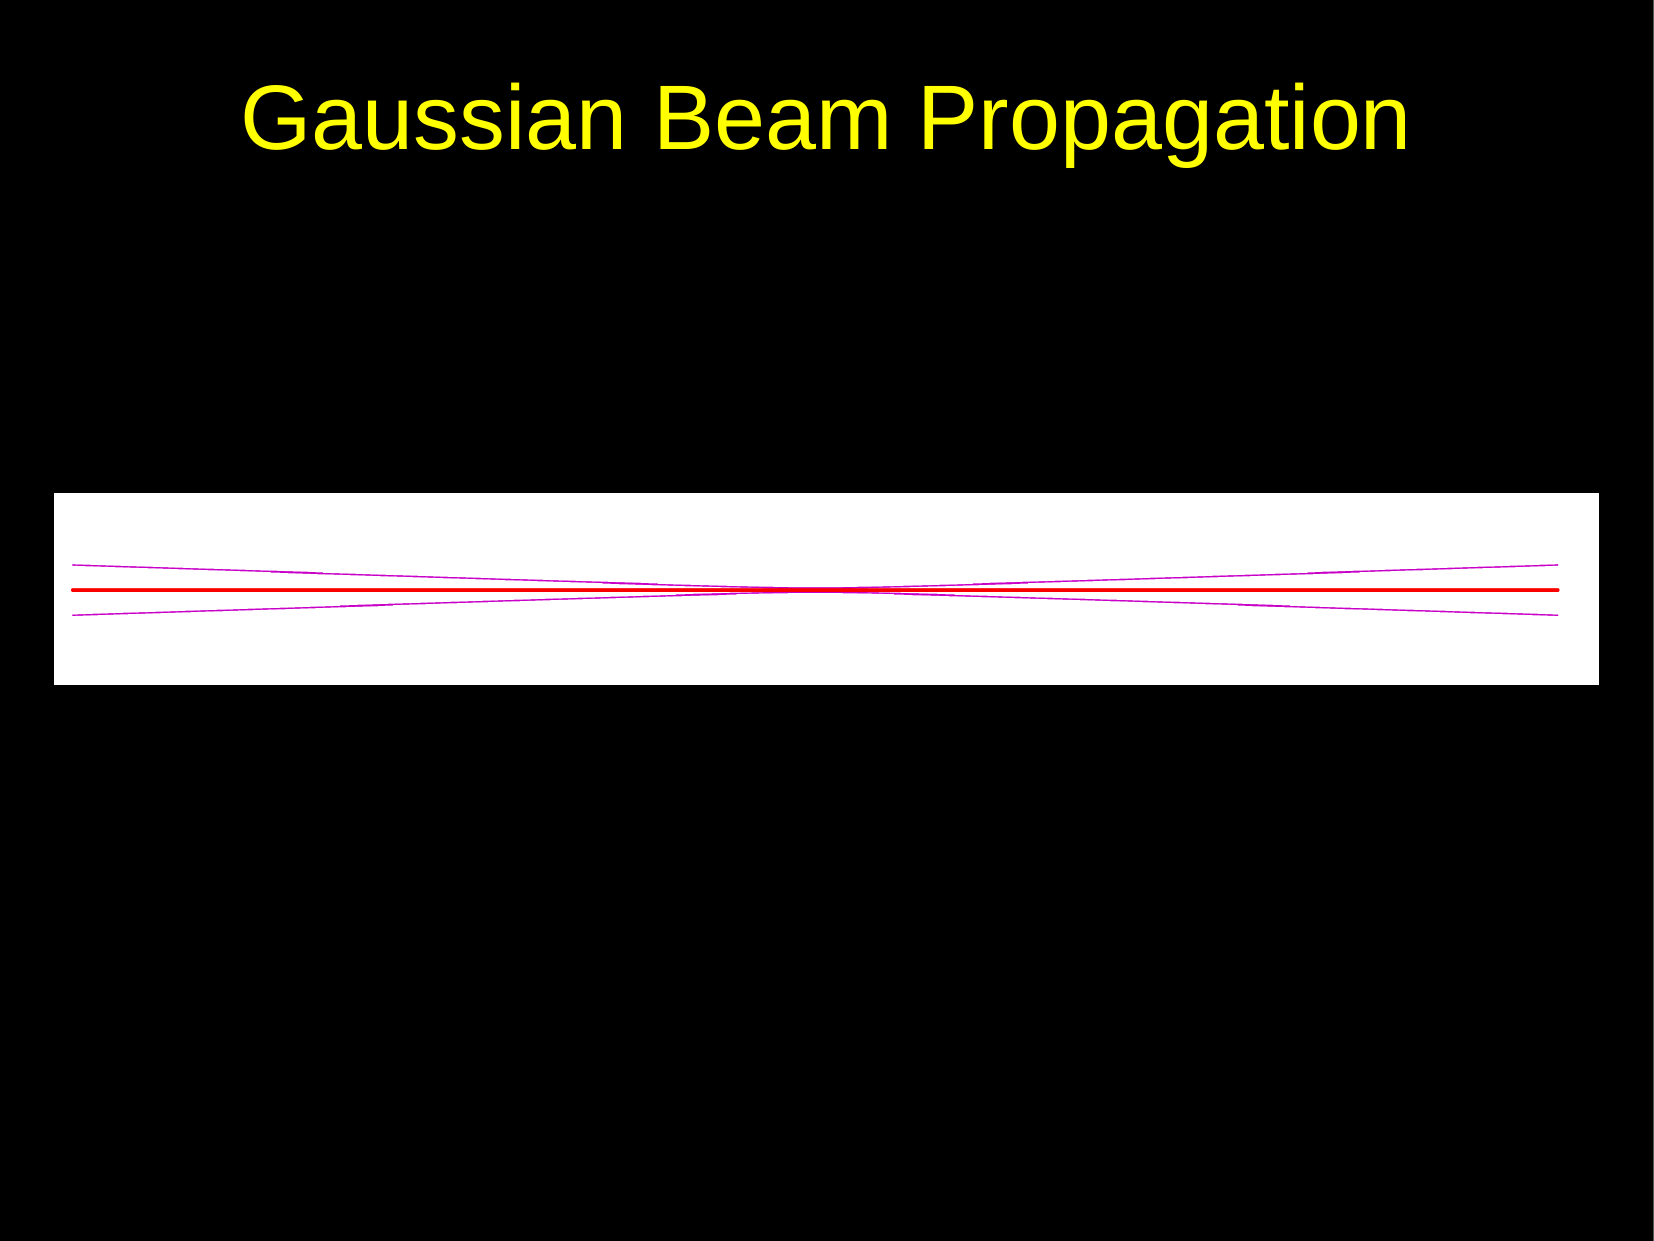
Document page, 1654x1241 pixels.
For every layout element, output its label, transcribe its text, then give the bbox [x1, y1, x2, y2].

picture [54, 493, 1599, 685]
text_box Gaussian Beam Propagation [225, 59, 1429, 177]
